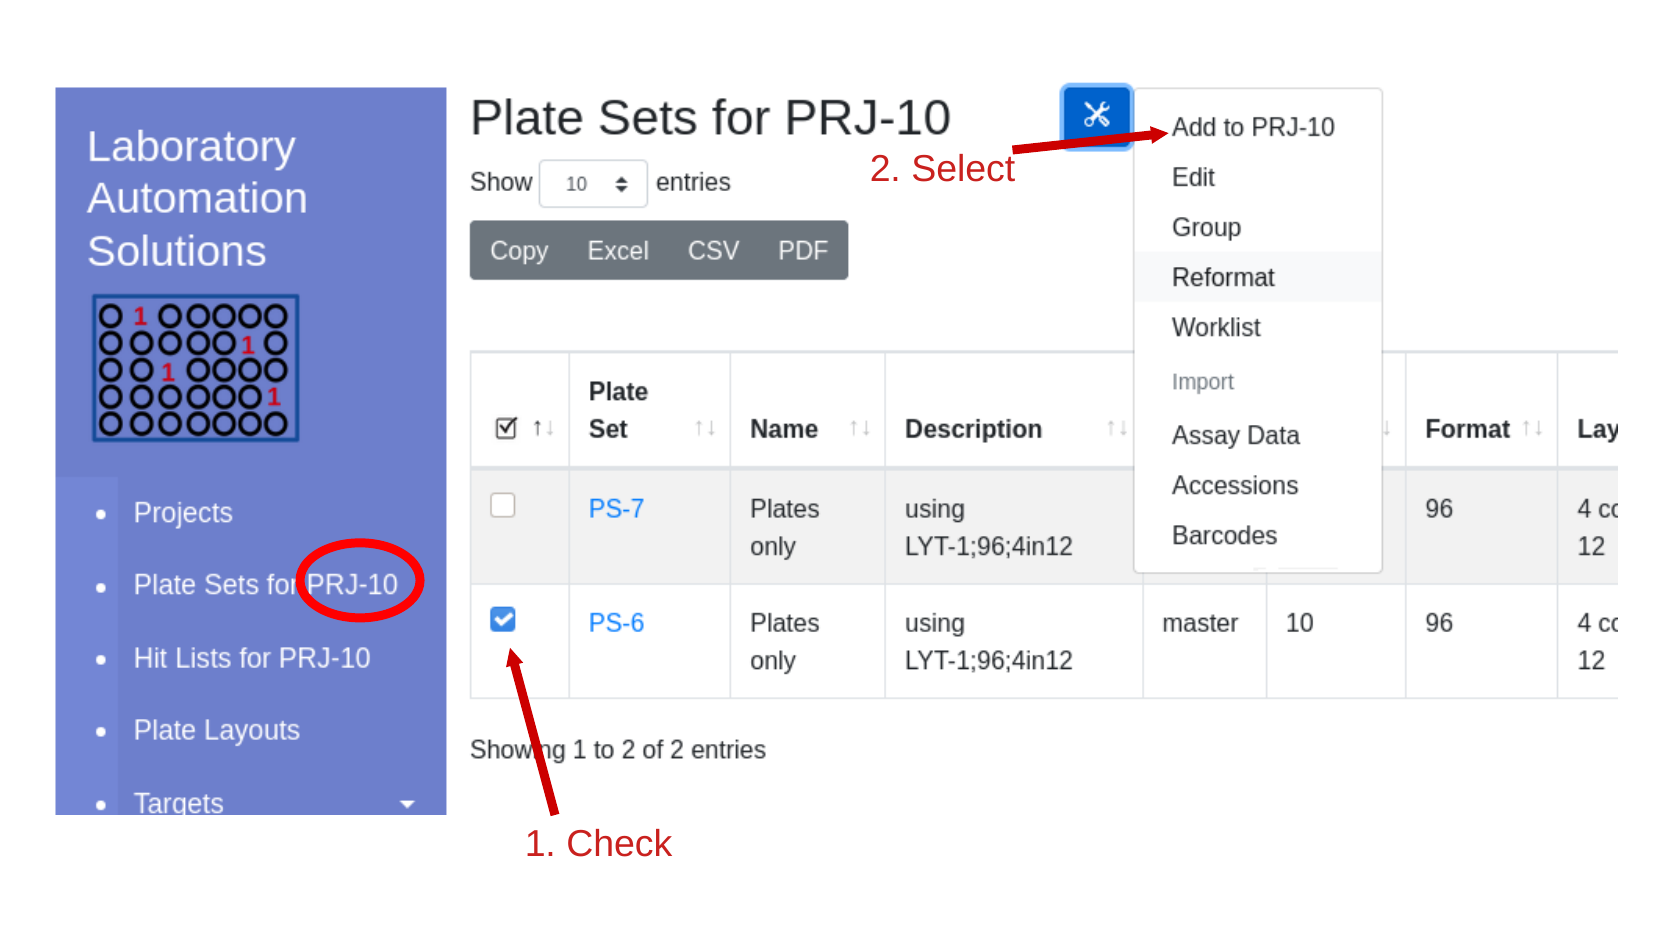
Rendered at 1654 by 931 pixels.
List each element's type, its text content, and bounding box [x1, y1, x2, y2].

text_box 1. Check [510, 814, 688, 872]
text_box 2. Select [855, 139, 1031, 197]
picture [37, 69, 1618, 815]
